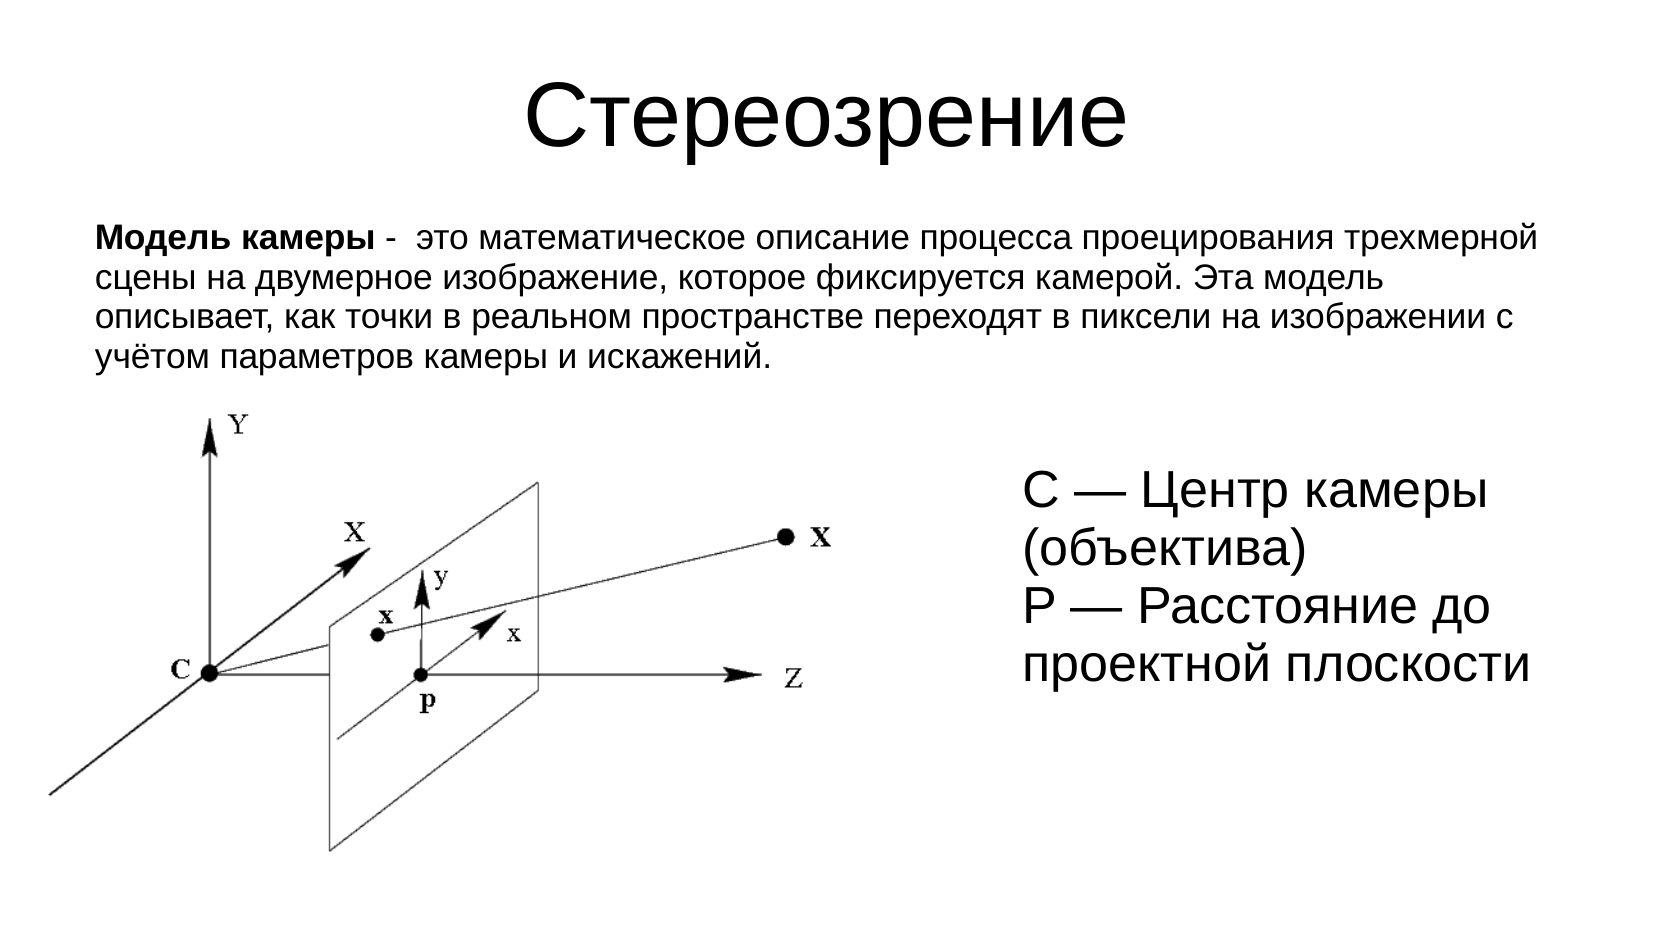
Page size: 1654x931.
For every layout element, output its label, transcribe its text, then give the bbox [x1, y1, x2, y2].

title Стереозрение [82, 37, 1571, 193]
list Модель камеры - это математическое описание процесса проецирования трехмерной сцены на двумерное изображение, которое фиксируется камерой. Эта модель описывает, как точки в реальном пространстве переходят в пиксели на изображении с учётом параметров камеры и искажений. [82, 217, 1544, 390]
text_box С — Центр камеры (объектива) P — Расстояние до проектной плоскости [1007, 452, 1617, 830]
picture [46, 403, 849, 853]
